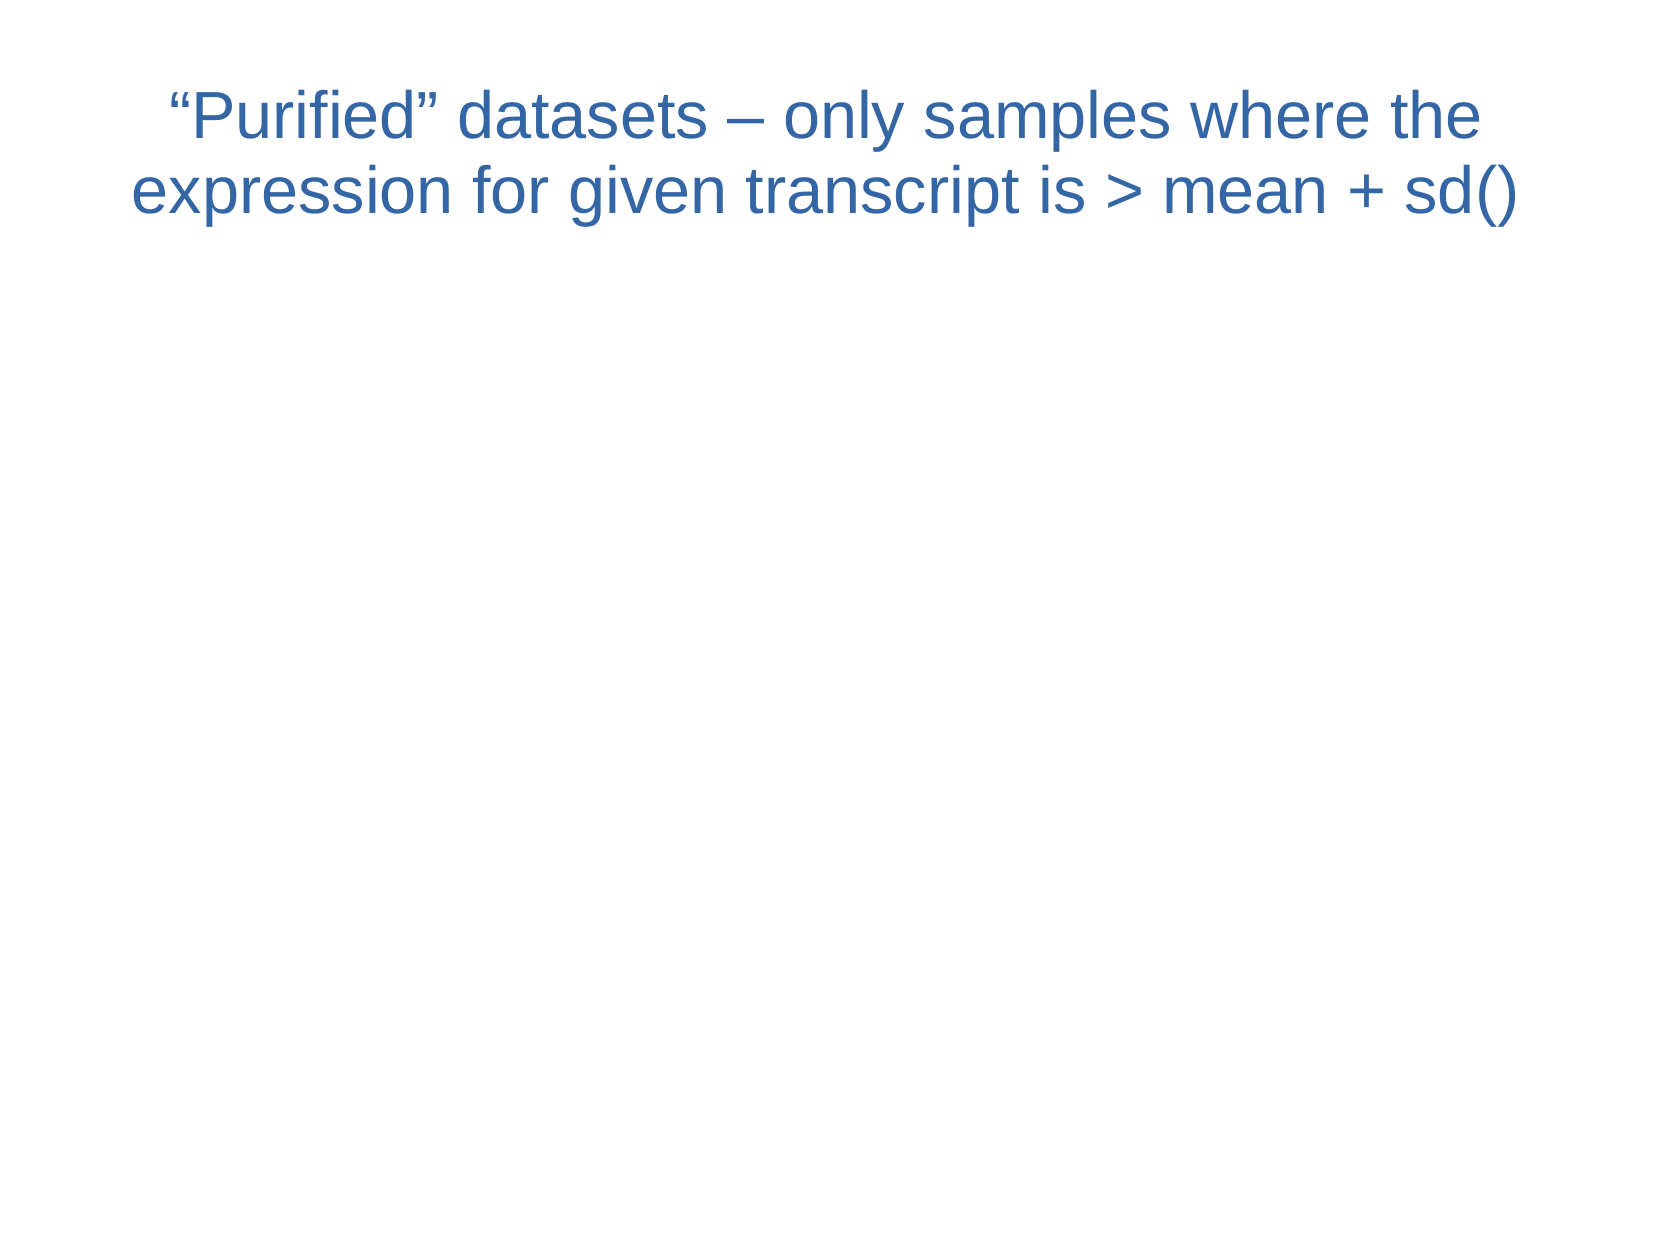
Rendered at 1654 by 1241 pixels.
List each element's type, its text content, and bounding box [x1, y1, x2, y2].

title “Purified” datasets – only samples where the expression for given transcript is > mean + sd() [82, 49, 1571, 257]
